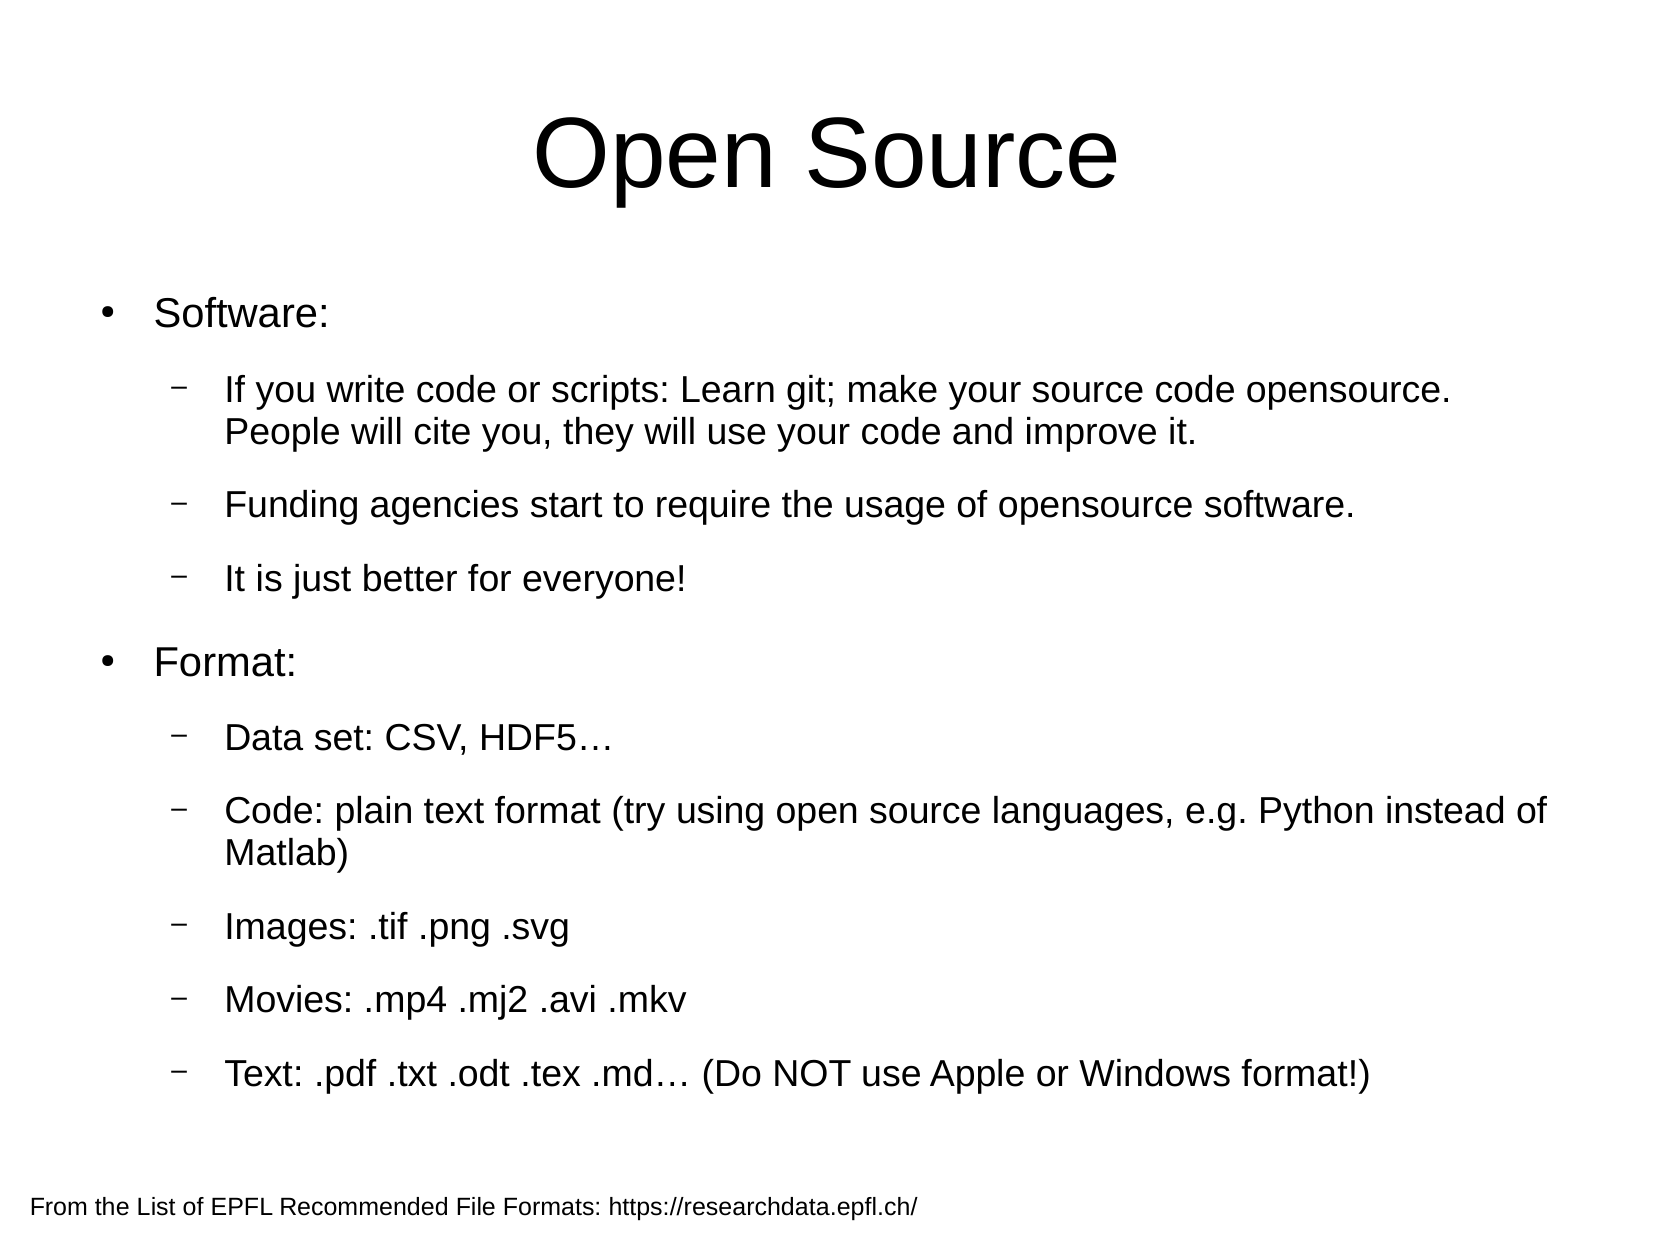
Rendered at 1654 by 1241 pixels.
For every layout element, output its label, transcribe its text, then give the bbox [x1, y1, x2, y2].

title Open Source [82, 49, 1571, 257]
text_box From the List of EPFL Recommended File Formats: https://researchdata.epfl.ch/ [15, 1185, 1021, 1228]
list Software: If you write code or scripts: Learn git; make your source code opensource. People will cite you, they will use your code and improve it. Funding agencies start to require the usage of opensource software. It is just better for everyone! Format: Data set: CSV, HDF5… Code: plain text format (try using open source languages, e.g. Python instead of Matlab) Images: .tif .png .svg Movies: .mp4 .mj2 .avi .mkv Text: .pdf .txt .odt .tex .md… (Do NOT use Apple or Windows format!) [82, 290, 1571, 1186]
